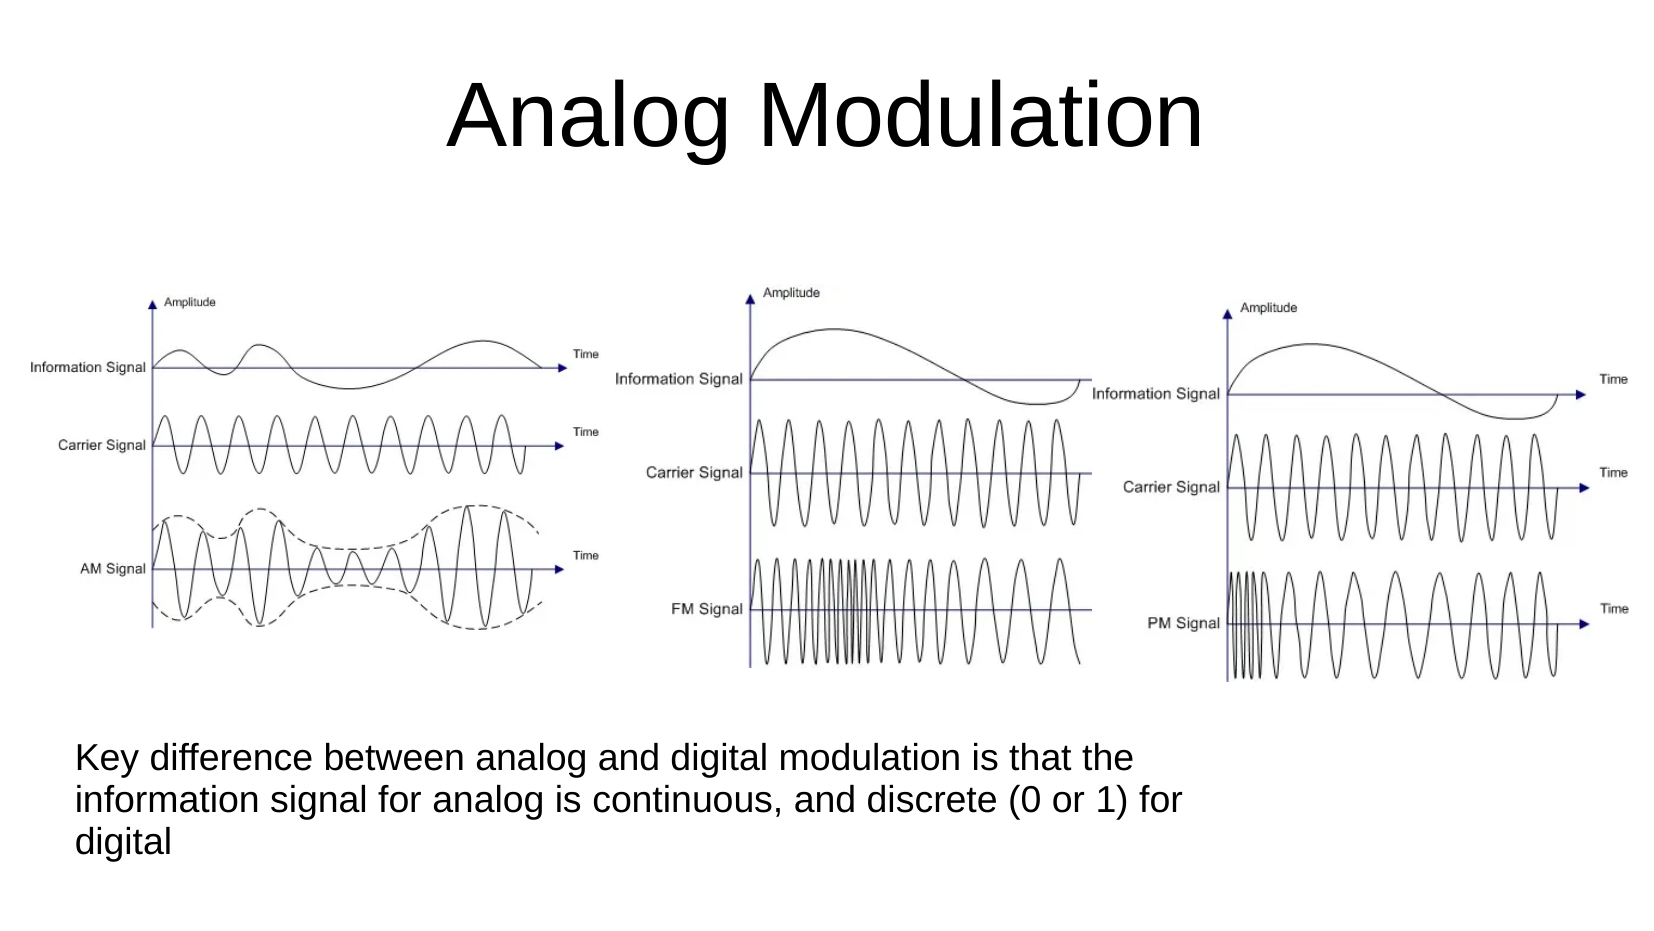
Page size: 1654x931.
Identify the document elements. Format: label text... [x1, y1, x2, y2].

picture [615, 284, 1636, 683]
picture [30, 294, 605, 631]
title Analog Modulation [82, 37, 1571, 193]
text_box Key difference between analog and digital modulation is that the information signal for analog is continuous, and discrete (0 or 1) for digital [60, 729, 1306, 871]
